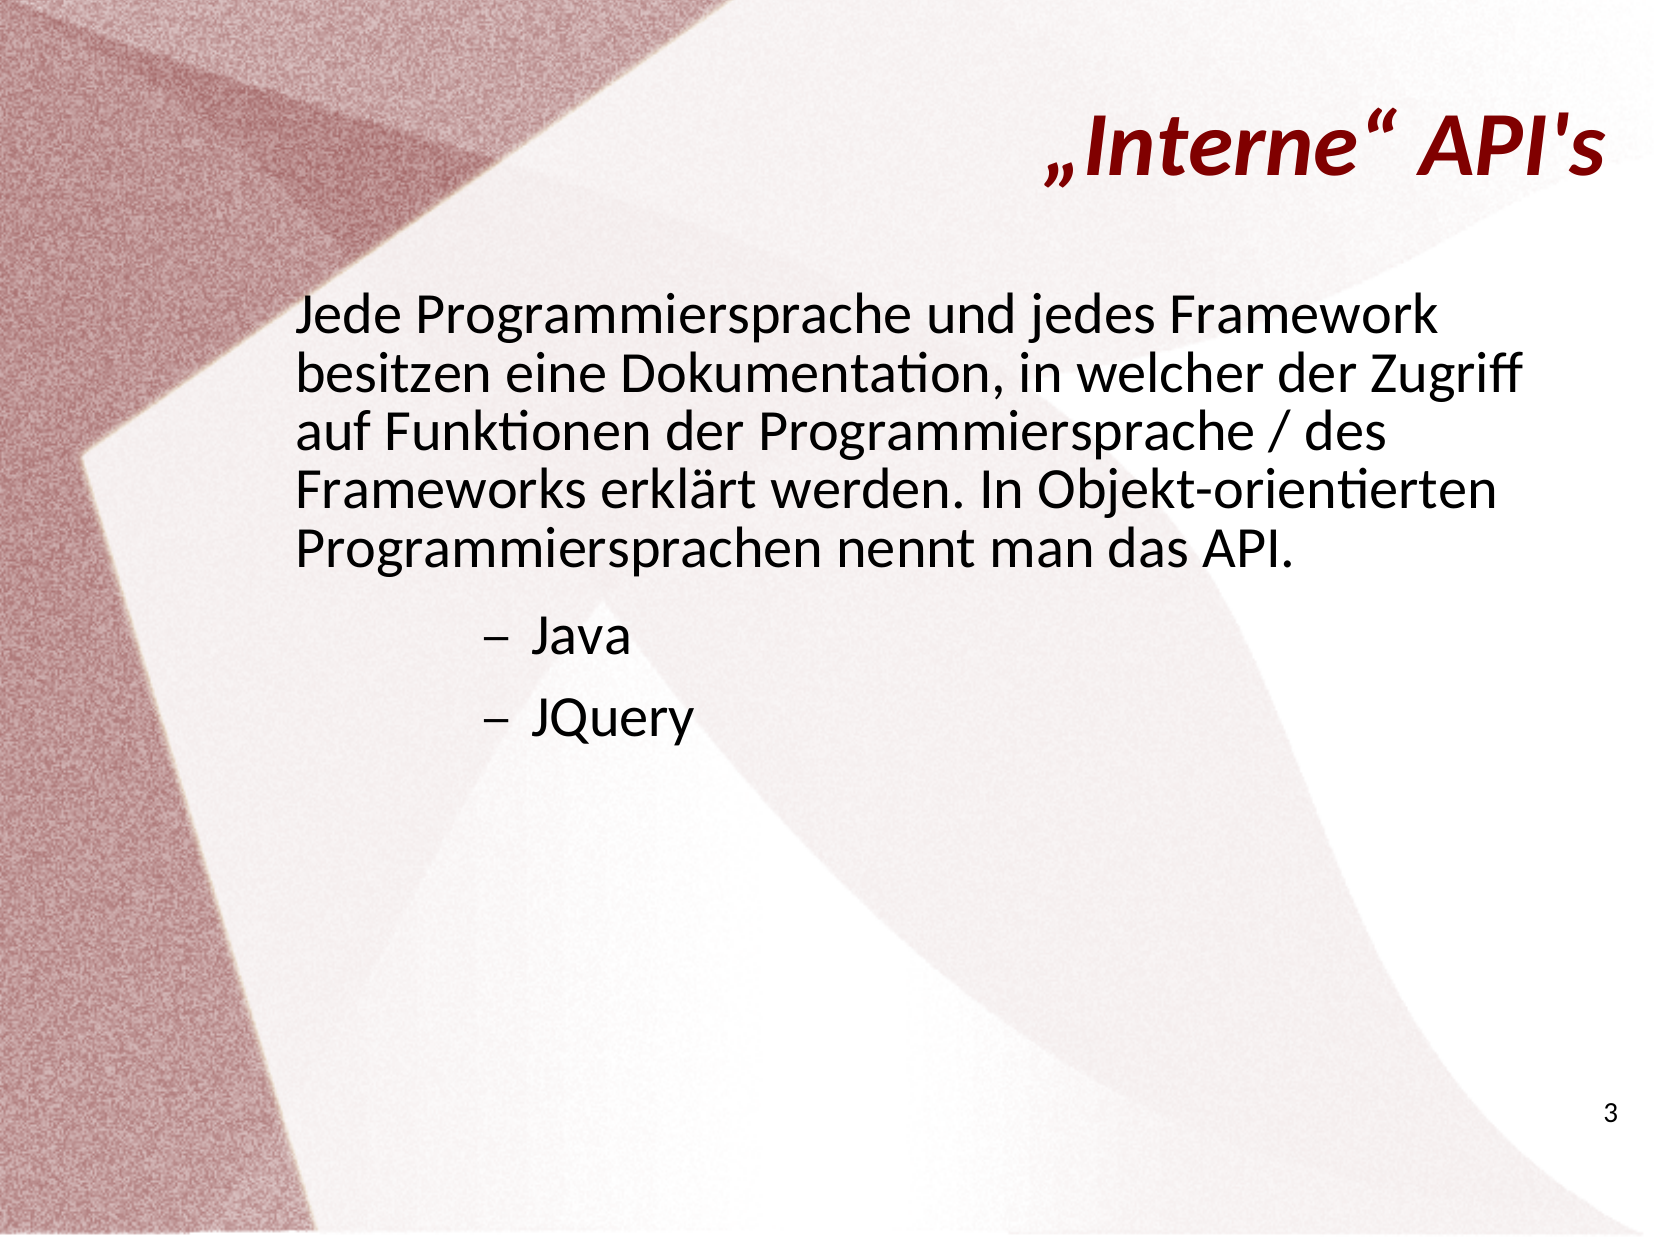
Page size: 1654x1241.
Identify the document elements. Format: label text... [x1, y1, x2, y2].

title „Interne“ API's [596, 49, 1607, 257]
picture [0, 0, 1654, 1241]
list Jede Programmiersprache und jedes Framework besitzen eine Dokumentation, in welcher der Zugriff auf Funktionen der Programmiersprache / des Frameworks erklärt werden. In Objekt-orientierten Programmiersprachen nennt man das API. Java JQuery [295, 290, 1571, 899]
